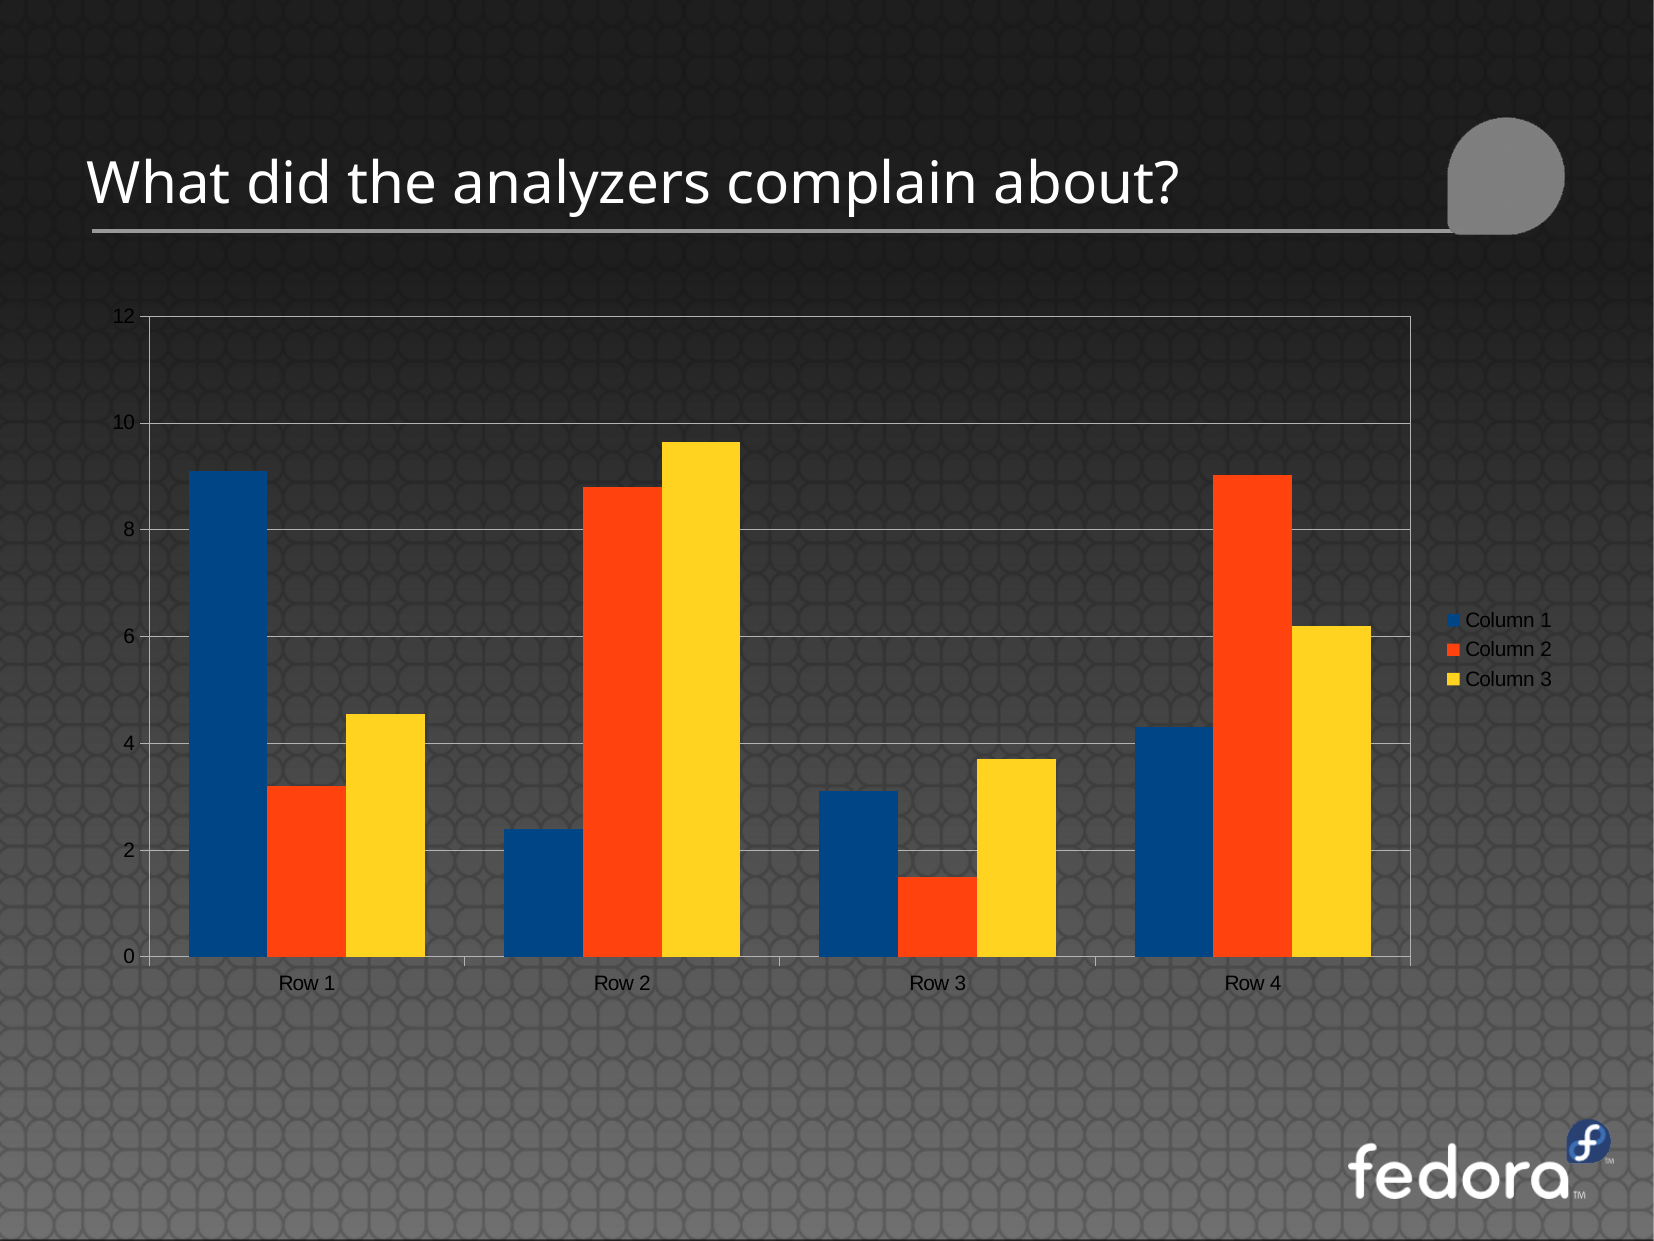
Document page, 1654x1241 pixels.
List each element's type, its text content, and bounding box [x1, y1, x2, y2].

picture [0, 0, 1654, 1241]
chart [82, 290, 1571, 1010]
title What did the analyzers complain about? [86, 112, 1576, 249]
